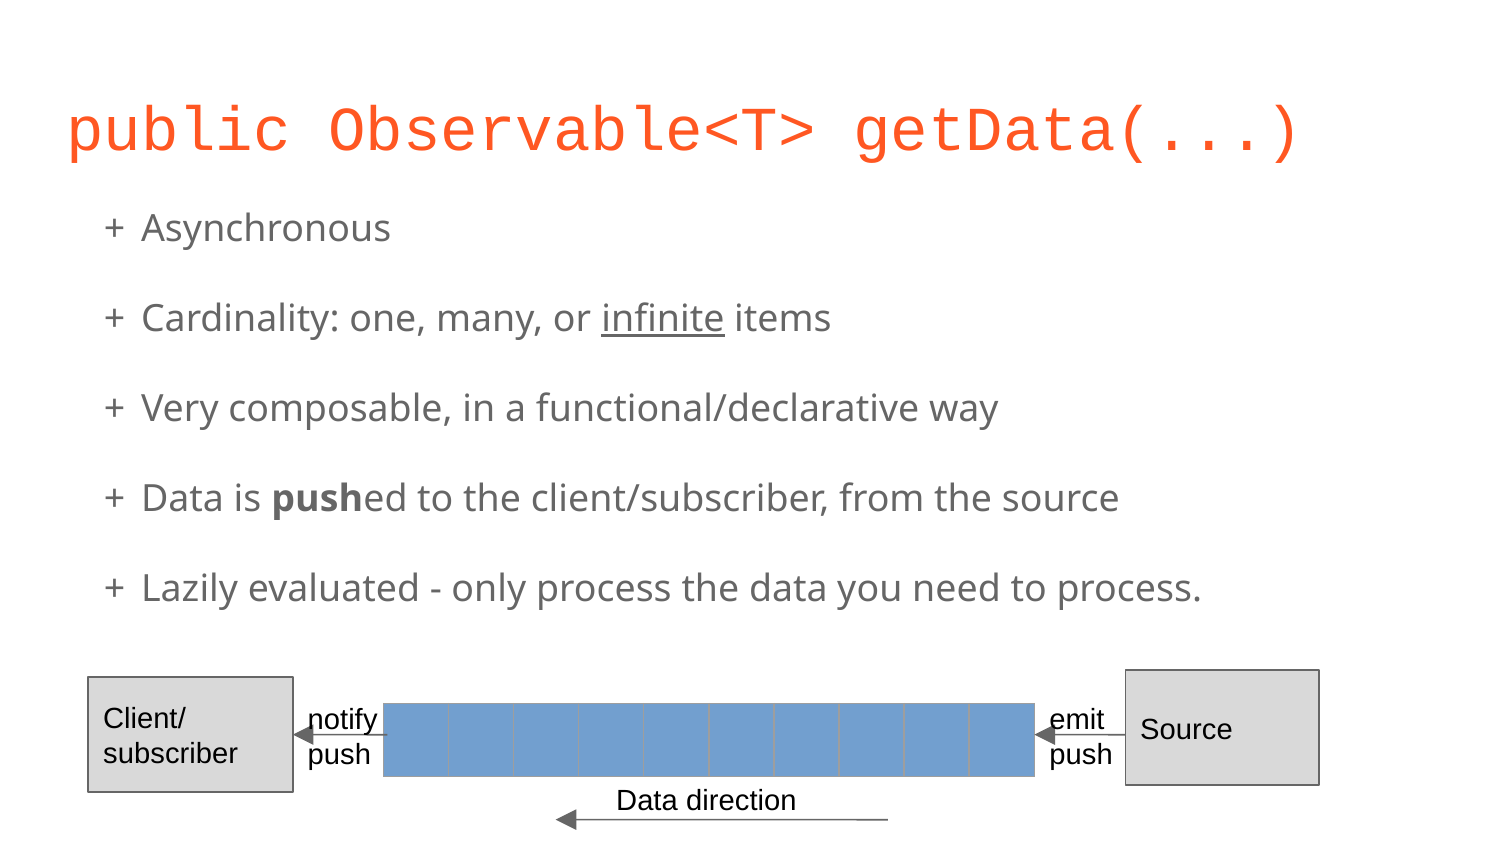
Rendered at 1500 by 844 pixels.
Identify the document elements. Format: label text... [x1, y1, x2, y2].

table_header [579, 704, 643, 776]
title public Observable<T> getData(...) [51, 72, 1449, 167]
table_header [710, 704, 773, 765]
text_box emit push [1034, 684, 1291, 793]
text_box Source [1125, 670, 1319, 786]
table_header [550, 704, 578, 776]
text_box Client/ subscriber [88, 677, 293, 793]
table_header [970, 704, 1034, 776]
text_box Data direction [601, 765, 858, 829]
table_header [644, 704, 708, 765]
table_header [905, 704, 968, 776]
list Asynchronous Cardinality: one, many, or infinite items Very composable, in a functional/declarative way Data is pushed to the client/subscriber, from the source Lazily evaluated - only process the data you need to process. [51, 189, 1449, 750]
text_box notify push [292, 685, 550, 785]
table_header [775, 704, 838, 765]
table_header [840, 704, 903, 776]
